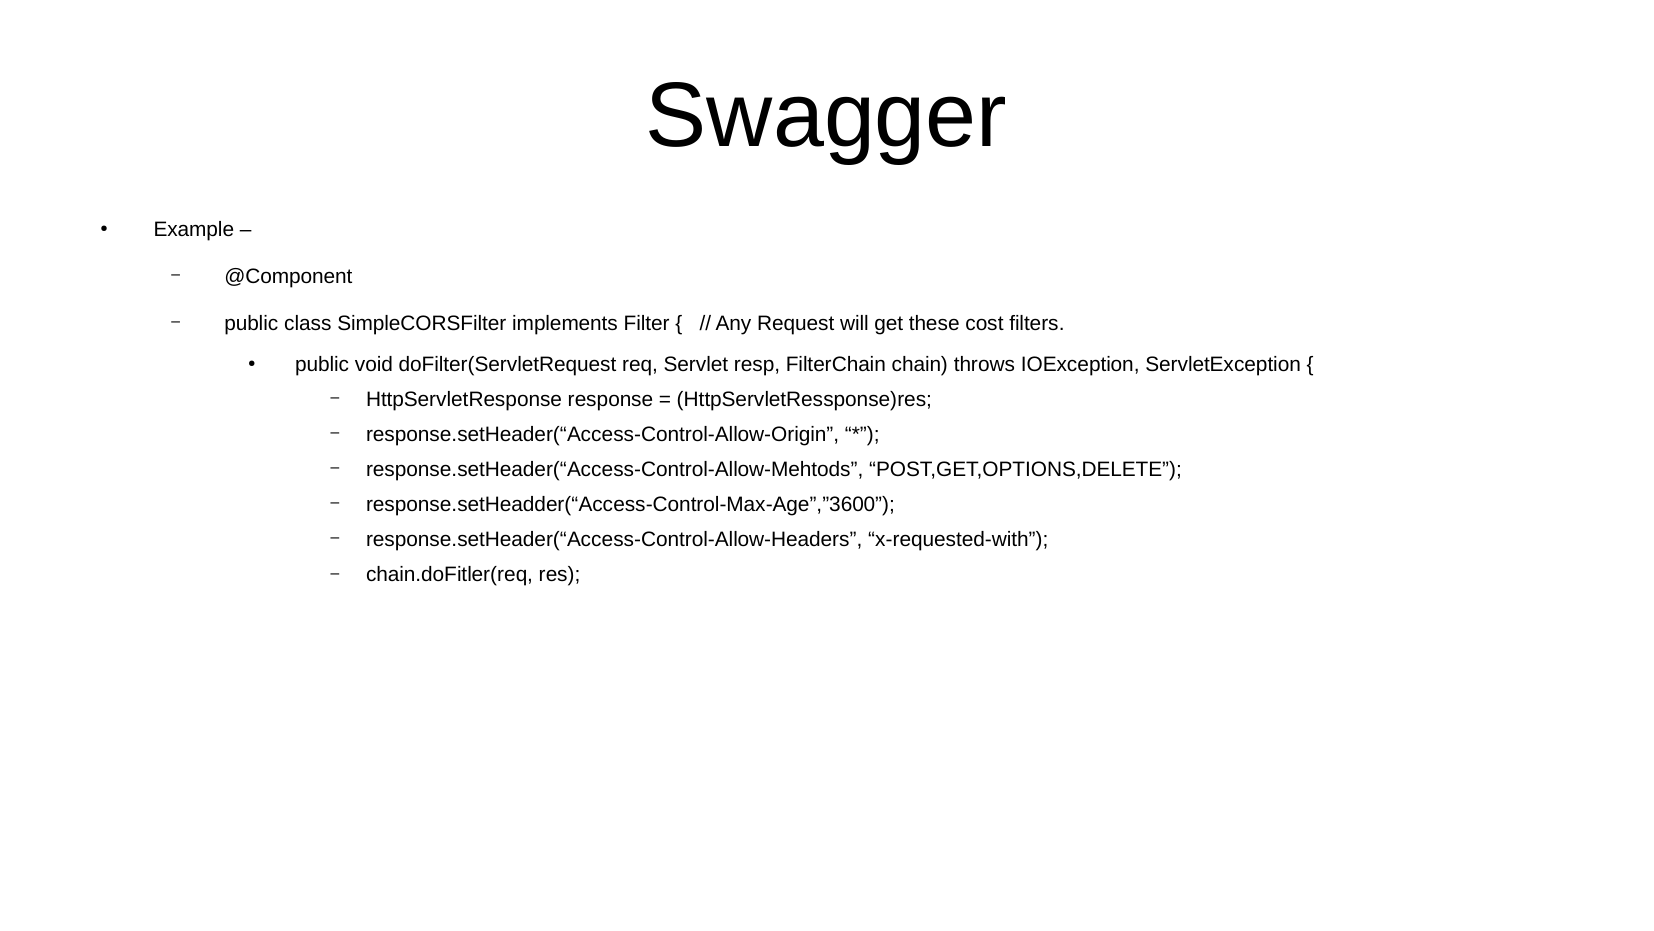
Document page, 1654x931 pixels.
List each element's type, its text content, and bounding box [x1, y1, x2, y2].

list Example – @Component public class SimpleCORSFilter implements Filter { // Any Request will get these cost filters. public void doFilter(ServletRequest req, Servlet resp, FilterChain chain) throws IOException, ServletException { HttpServletResponse response = (HttpServletRessponse)res; response.setHeader(“Access-Control-Allow-Origin”, “*”); response.setHeader(“Access-Control-Allow-Mehtods”, “POST,GET,OPTIONS,DELETE”); response.setHeadder(“Access-Control-Max-Age”,”3600”); response.setHeader(“Access-Control-Allow-Headers”, “x-requested-with”); chain.doFitler(req, res); [82, 217, 1636, 901]
title Swagger [82, 37, 1571, 193]
